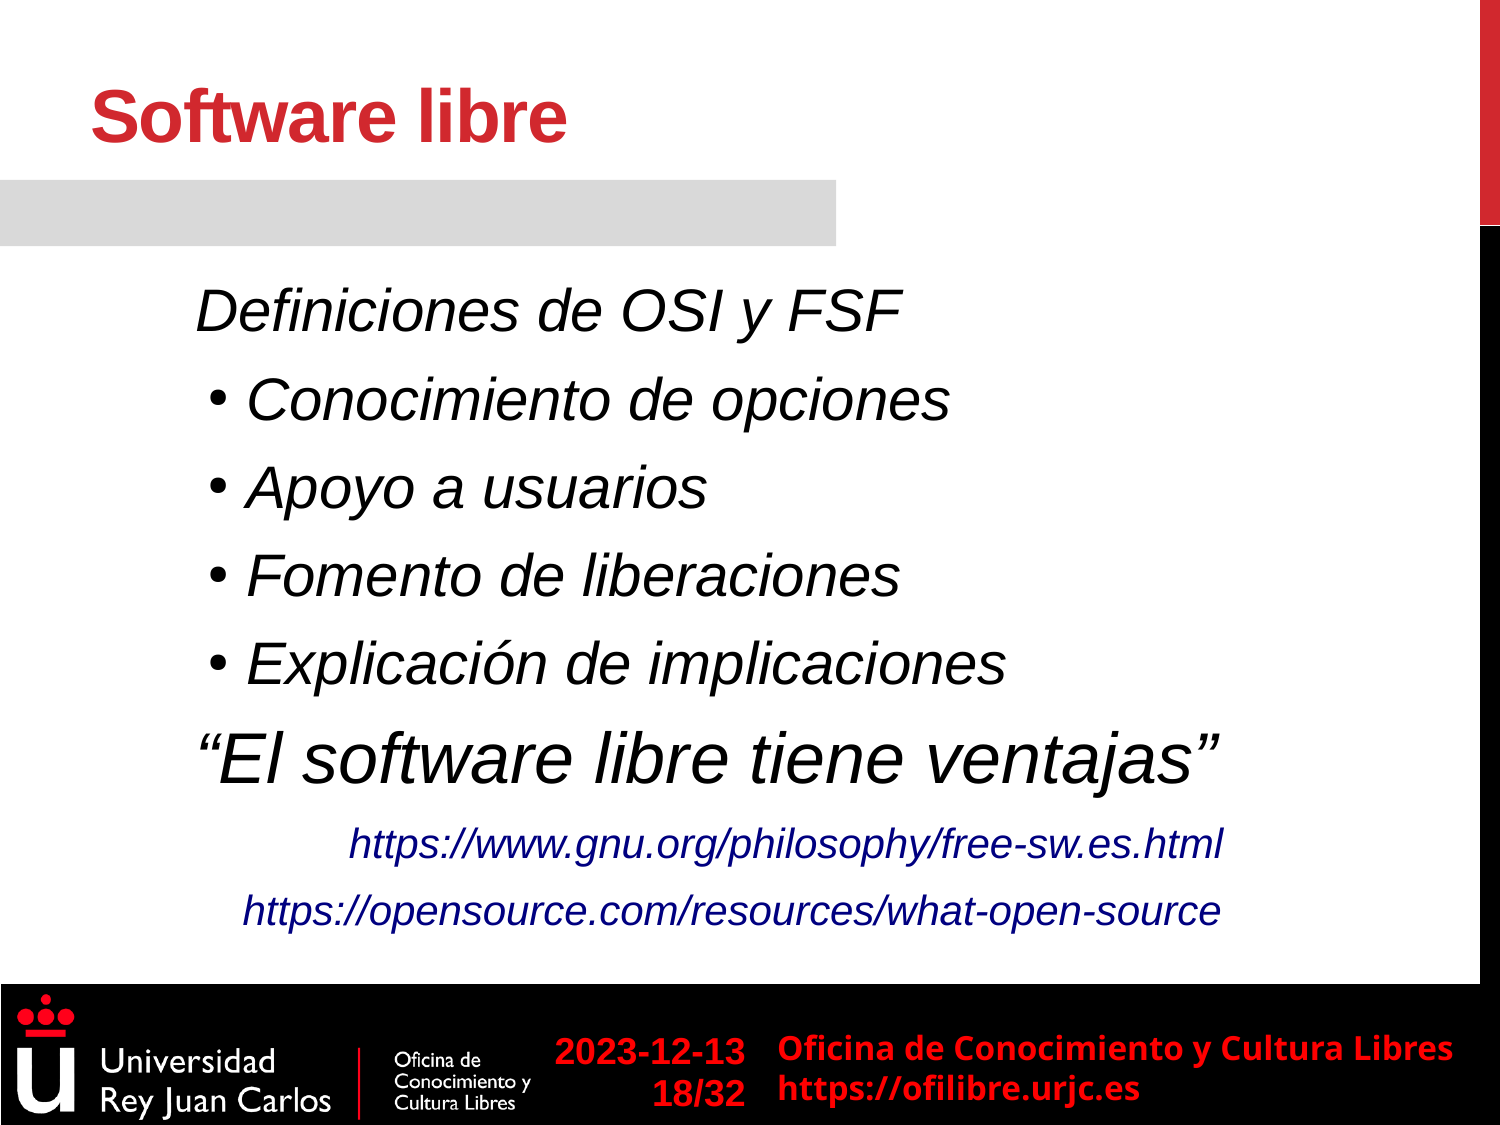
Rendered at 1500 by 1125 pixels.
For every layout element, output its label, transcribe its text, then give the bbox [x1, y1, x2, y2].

text_box Software libre [0, 24, 1326, 172]
picture [17, 994, 531, 1120]
title [75, 15, 1425, 172]
list Definiciones de OSI y FSF Conocimiento de opciones Apoyo a usuarios Fomento de liberaciones Explicación de implicaciones “El software libre tiene ventajas” https://www.gnu.org/philosophy/free-sw.es.html https://opensource.com/resources/what-open-source [180, 270, 1276, 961]
